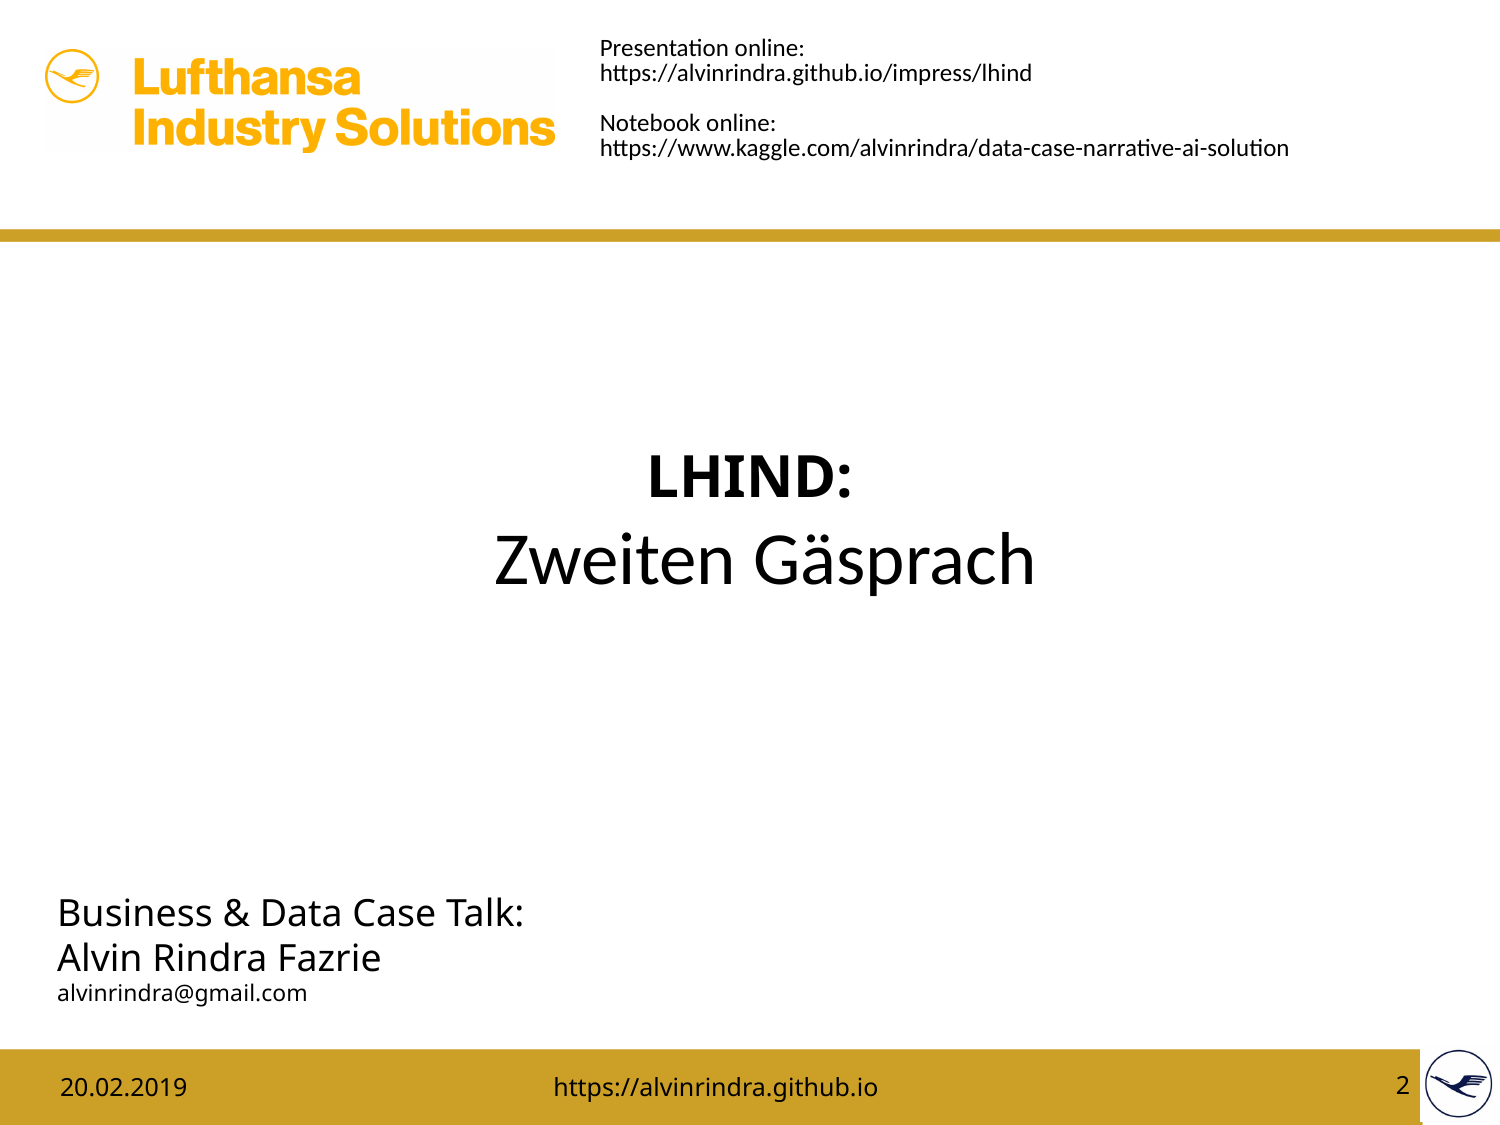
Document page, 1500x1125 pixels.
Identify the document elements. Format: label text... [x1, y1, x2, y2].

text_box 20.02.2019 [60, 1056, 265, 1117]
text_box https://alvinrindra.github.io [178, 1073, 921, 1125]
text_box Presentation online: https://alvinrindra.github.io/impress/lhind Notebook online: https://www.kaggle.com/alvinrindra/data-case-narrative-ai-solution [585, 29, 1500, 280]
text_box LHIND: Zweiten Gäsprach [44, 431, 1471, 630]
text_box Business & Data Case Talk: Alvin Rindra Fazrie alvinrindra@gmail.com [42, 881, 1000, 961]
picture [0, 0, 1500, 1125]
text_box <number> [1196, 1056, 1420, 1117]
